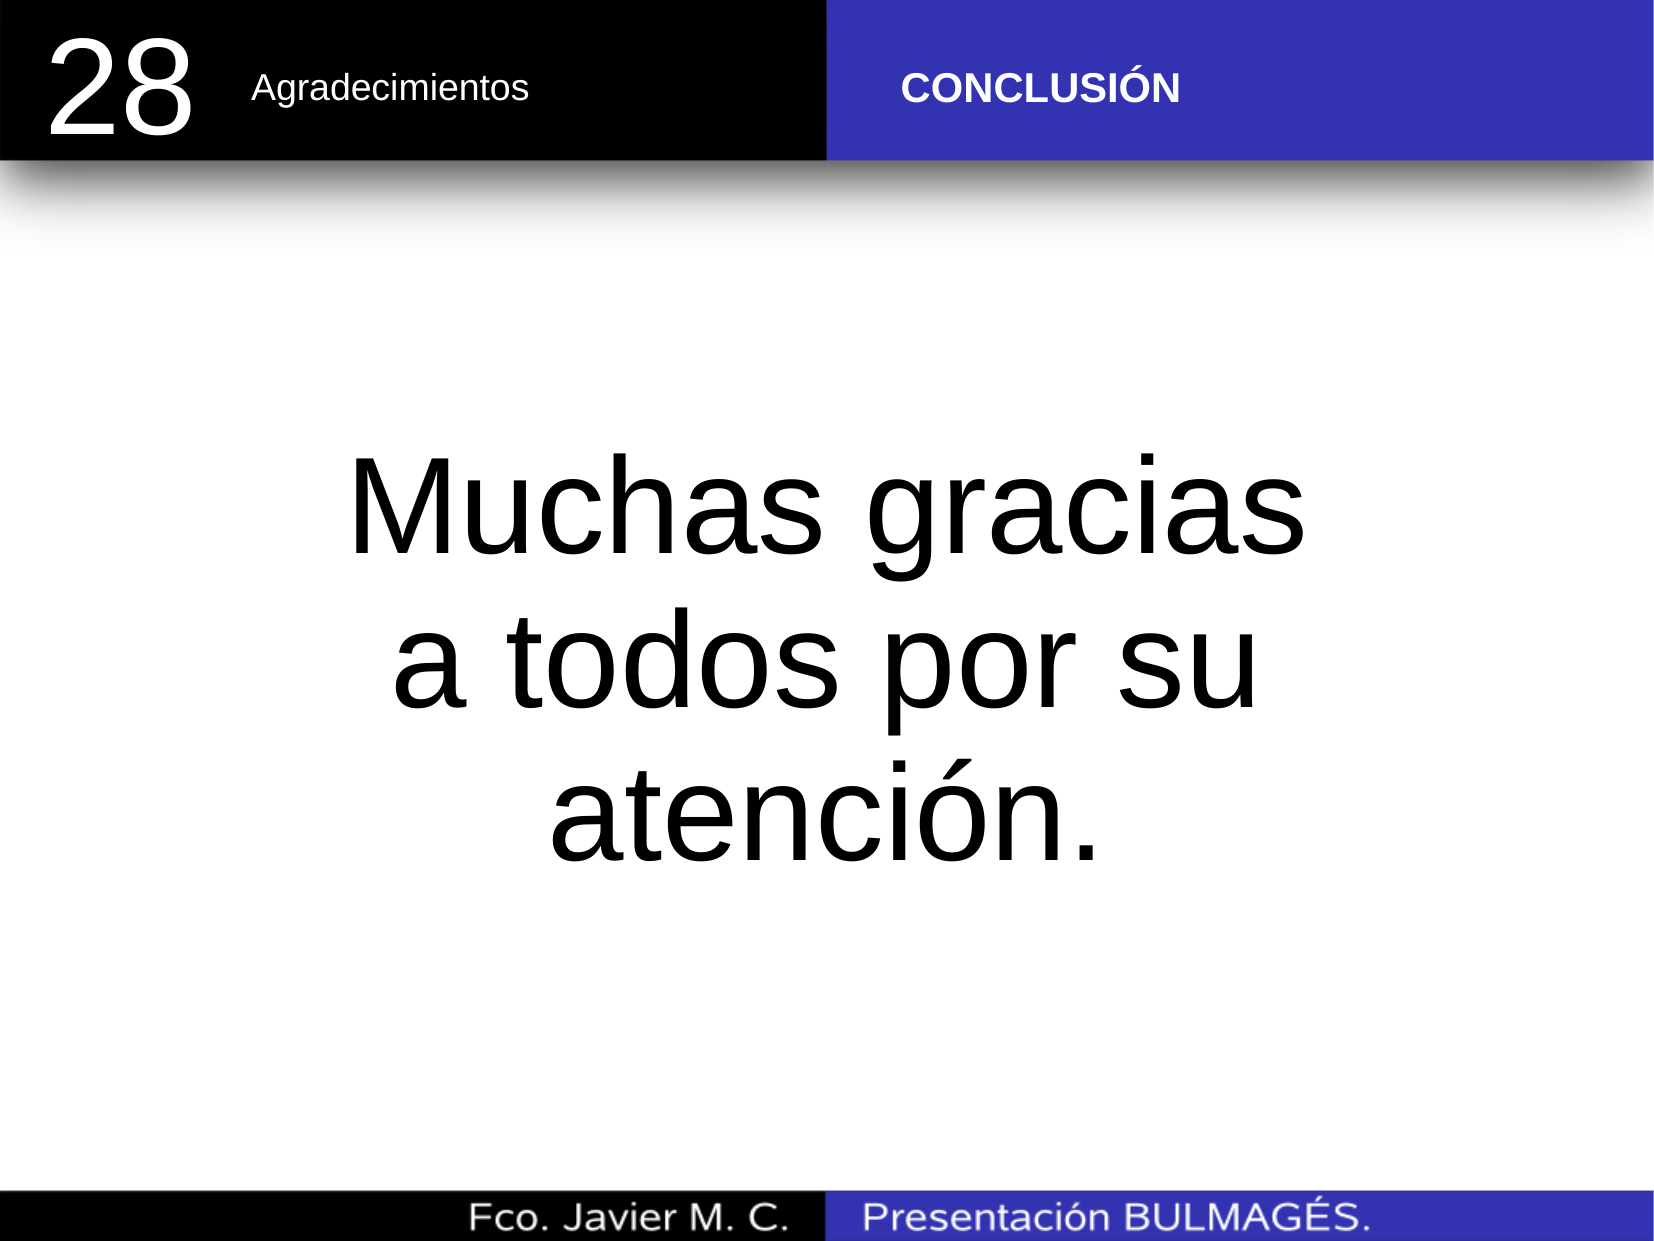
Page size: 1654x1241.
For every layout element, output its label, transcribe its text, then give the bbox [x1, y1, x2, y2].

text_box <número>. [29, 2, 237, 325]
picture [0, 0, 1654, 1241]
text_box Muchas gracias a todos por su atención. [221, 421, 1433, 898]
text_box Agradecimientos [236, 59, 798, 148]
text_box CONCLUSIÓN [885, 56, 1595, 119]
